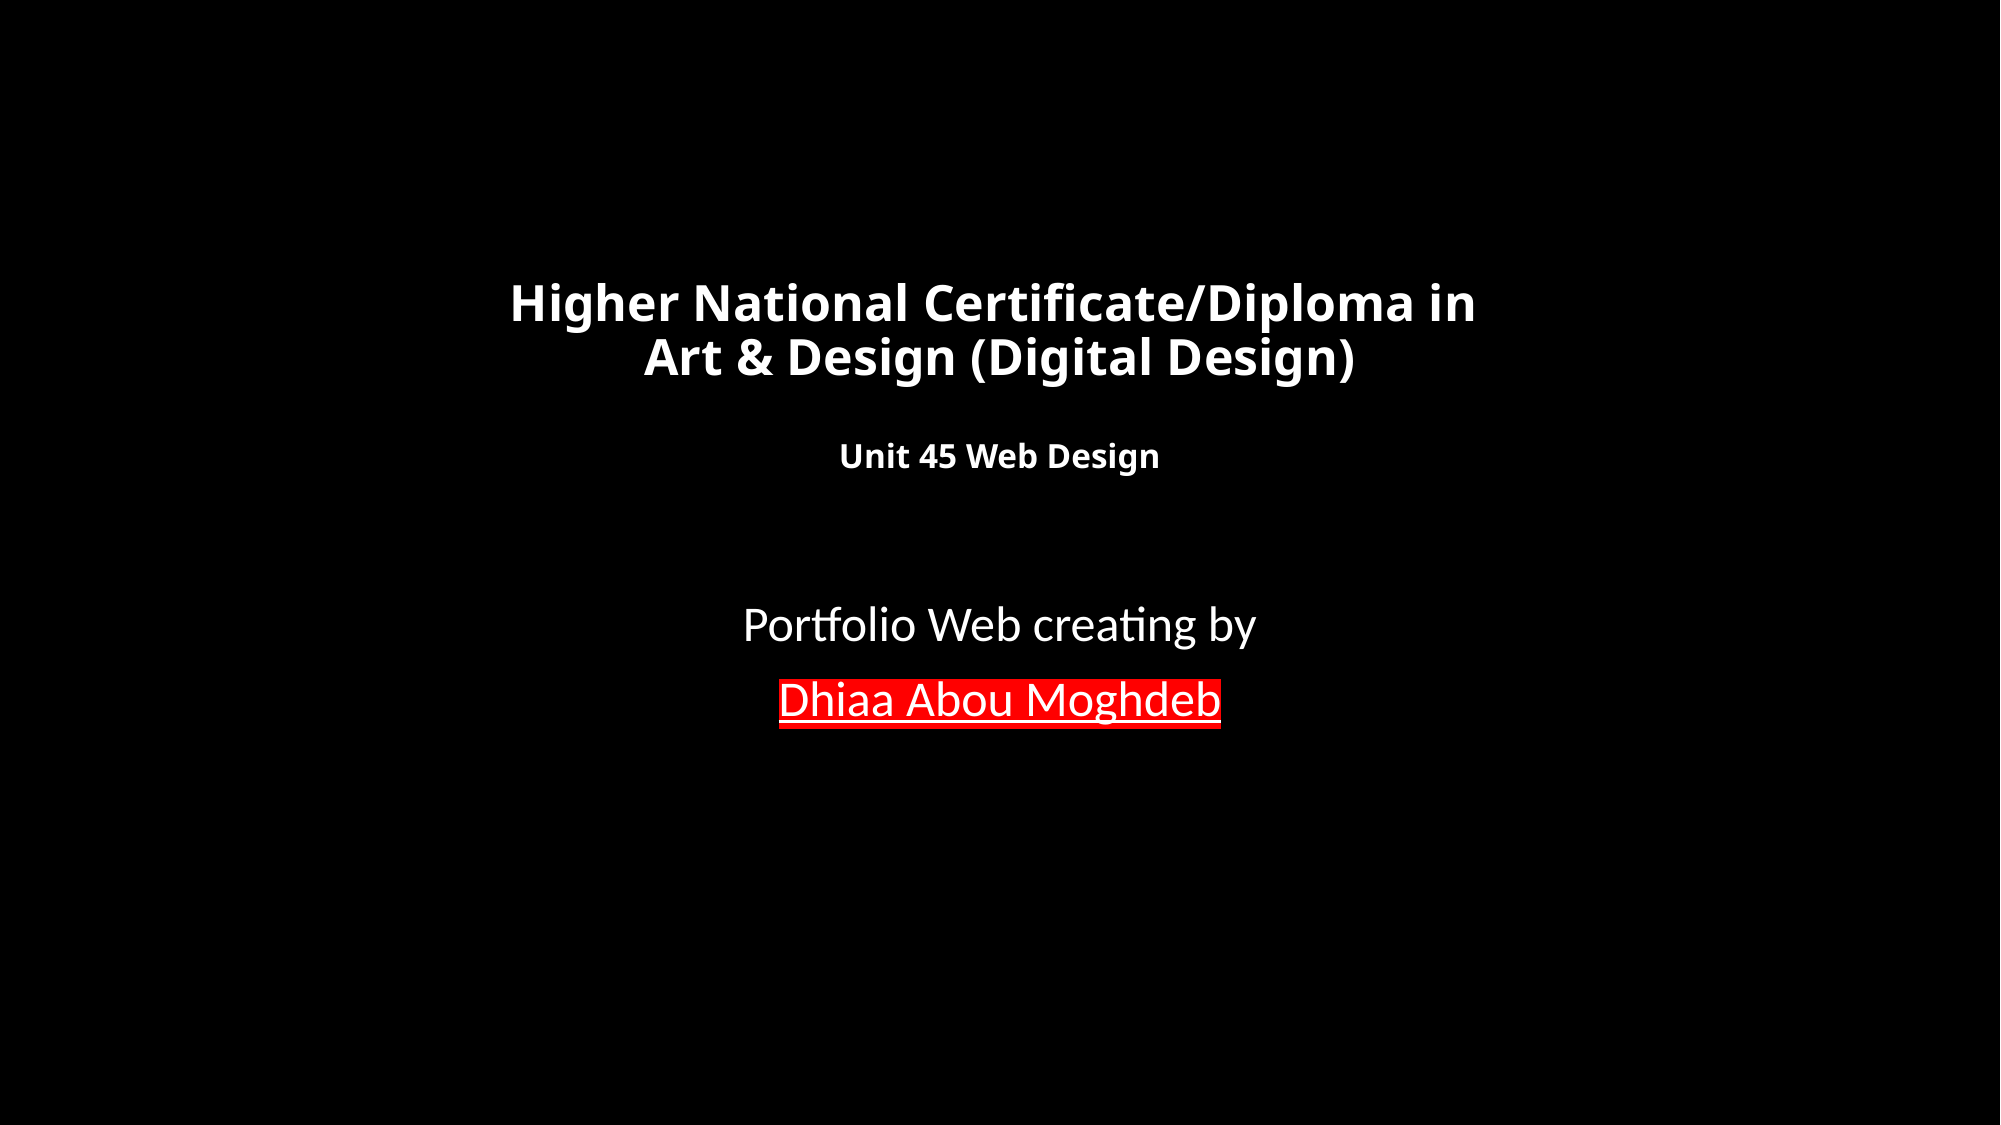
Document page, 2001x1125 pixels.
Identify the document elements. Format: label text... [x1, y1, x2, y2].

subtitle Portfolio Web creating by Dhiaa Abou Moghdeb [249, 590, 1750, 800]
title Higher National Certificate/Diploma in Art & Design (Digital Design) Unit 45 Web Design [249, 184, 1750, 576]
